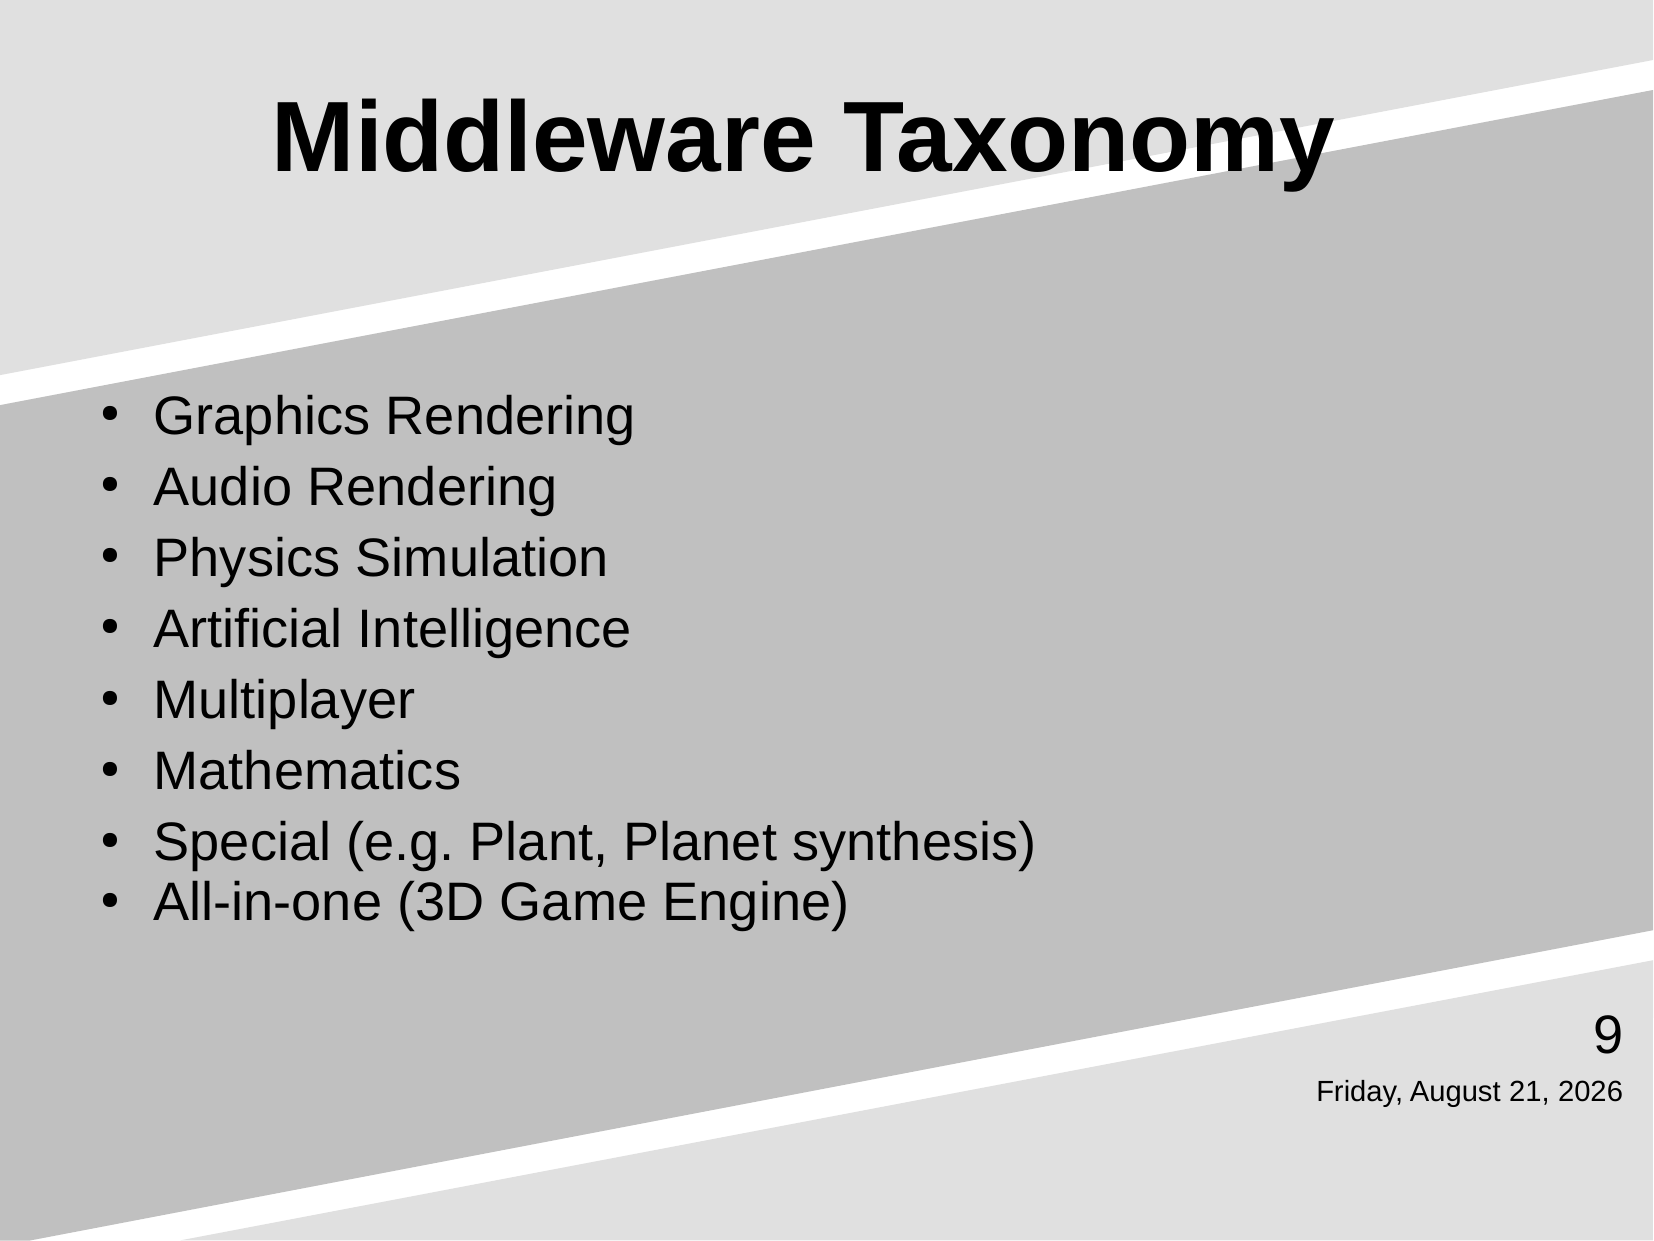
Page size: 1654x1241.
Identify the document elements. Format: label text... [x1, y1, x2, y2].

list Graphics Rendering Audio Rendering Physics Simulation Artificial Intelligence Multiplayer Mathematics Special (e.g. Plant, Planet synthesis) All-in-one (3D Game Engine) [82, 390, 1538, 1111]
title Middleware Taxonomy [60, 32, 1548, 241]
